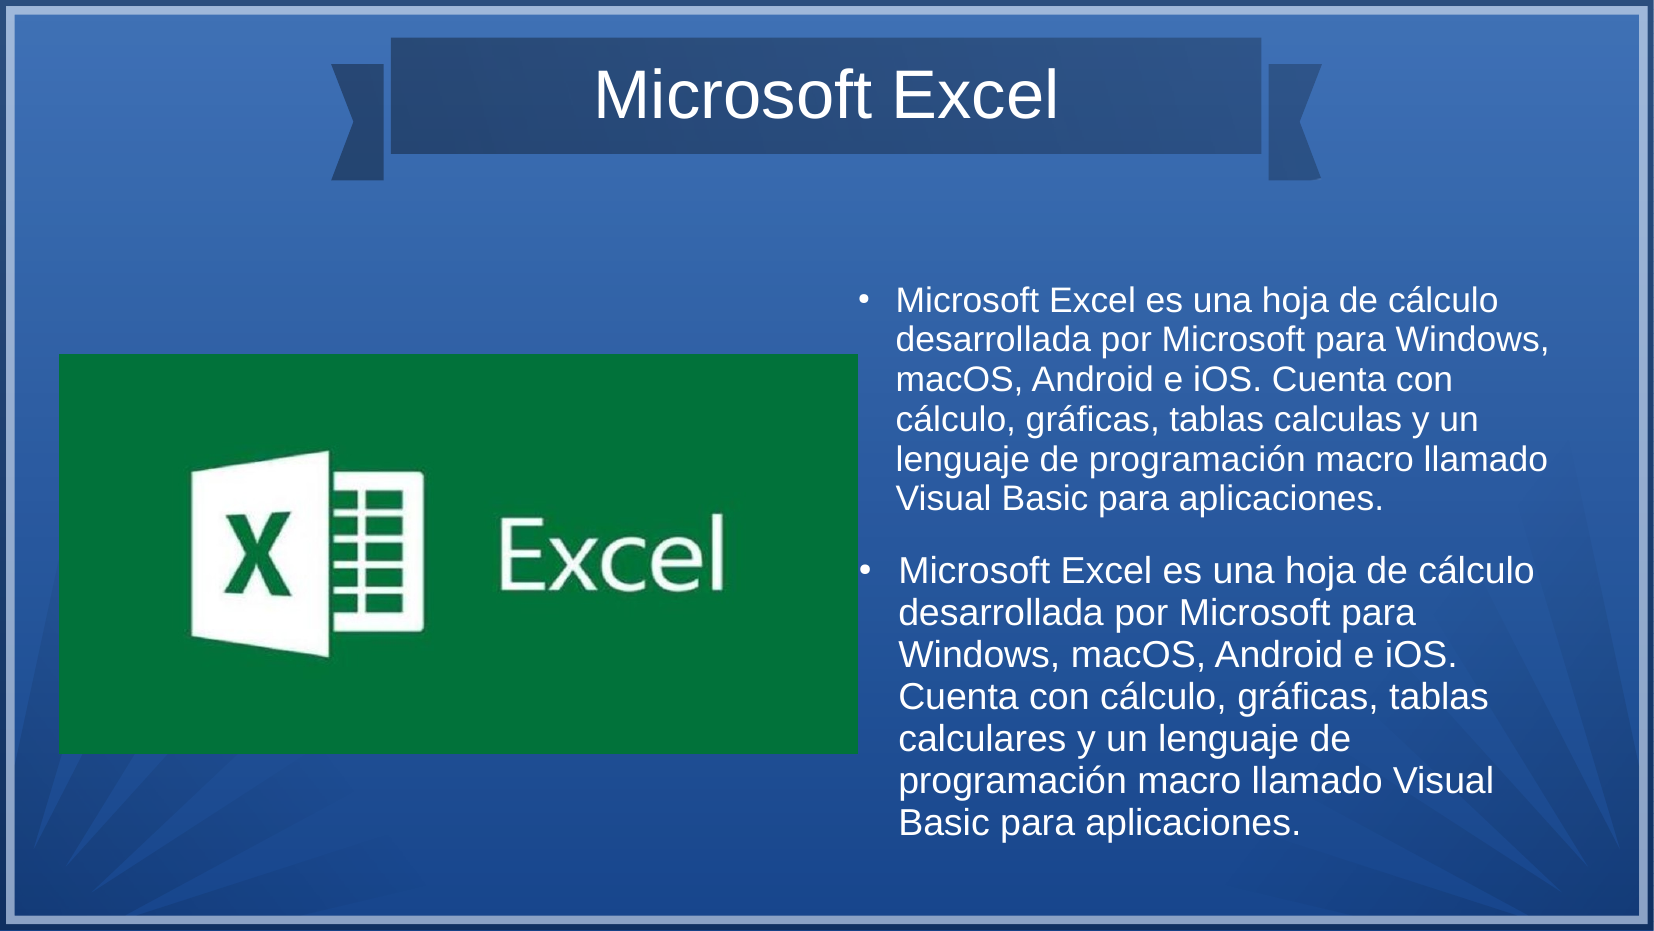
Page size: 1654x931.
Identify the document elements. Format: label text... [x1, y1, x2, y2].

list Microsoft Excel es una hoja de cálculo desarrollada por Microsoft para Windows, macOS, Android e iOS. Cuenta con cálculo, gráficas, tablas calculares y un lenguaje de programación macro llamado Visual Basic para aplicaciones. [845, 549, 1572, 847]
title Microsoft Excel [389, 35, 1264, 154]
picture [59, 354, 858, 754]
list Microsoft Excel es una hoja de cálculo desarrollada por Microsoft para Windows, macOS, Android e iOS. Cuenta con cálculo, gráficas, tablas calculas y un lenguaje de programación macro llamado Visual Basic para aplicaciones. [845, 224, 1572, 522]
